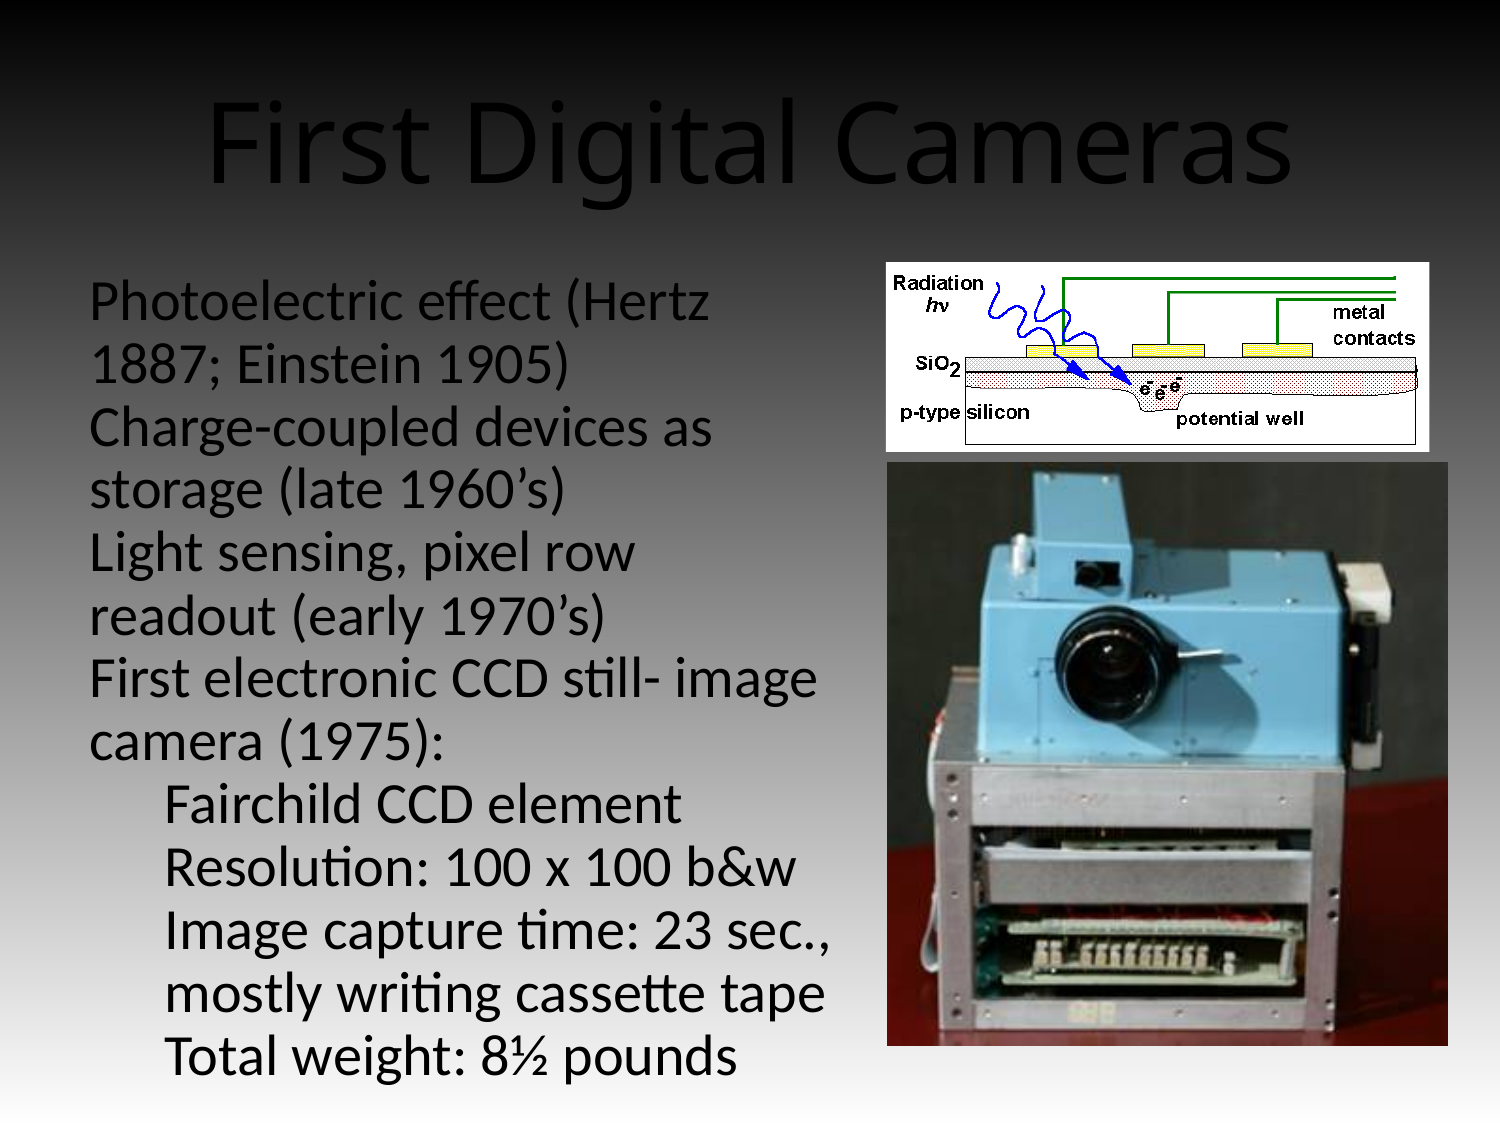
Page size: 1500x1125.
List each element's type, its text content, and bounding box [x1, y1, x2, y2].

picture [885, 262, 1430, 452]
title First Digital Cameras [75, 45, 1425, 233]
text_box Photoelectric effect (Hertz 1887; Einstein 1905) Charge-coupled devices as storage (late 1960’s) Light sensing, pixel row readout (early 1970’s) First electronic CCD still- image camera (1975): Fairchild CCD element Resolution: 100 x 100 b&w Image capture time: 23 sec., mostly writing cassette tape Total weight: 8½ pounds [75, 262, 850, 1096]
picture [887, 462, 1448, 1046]
